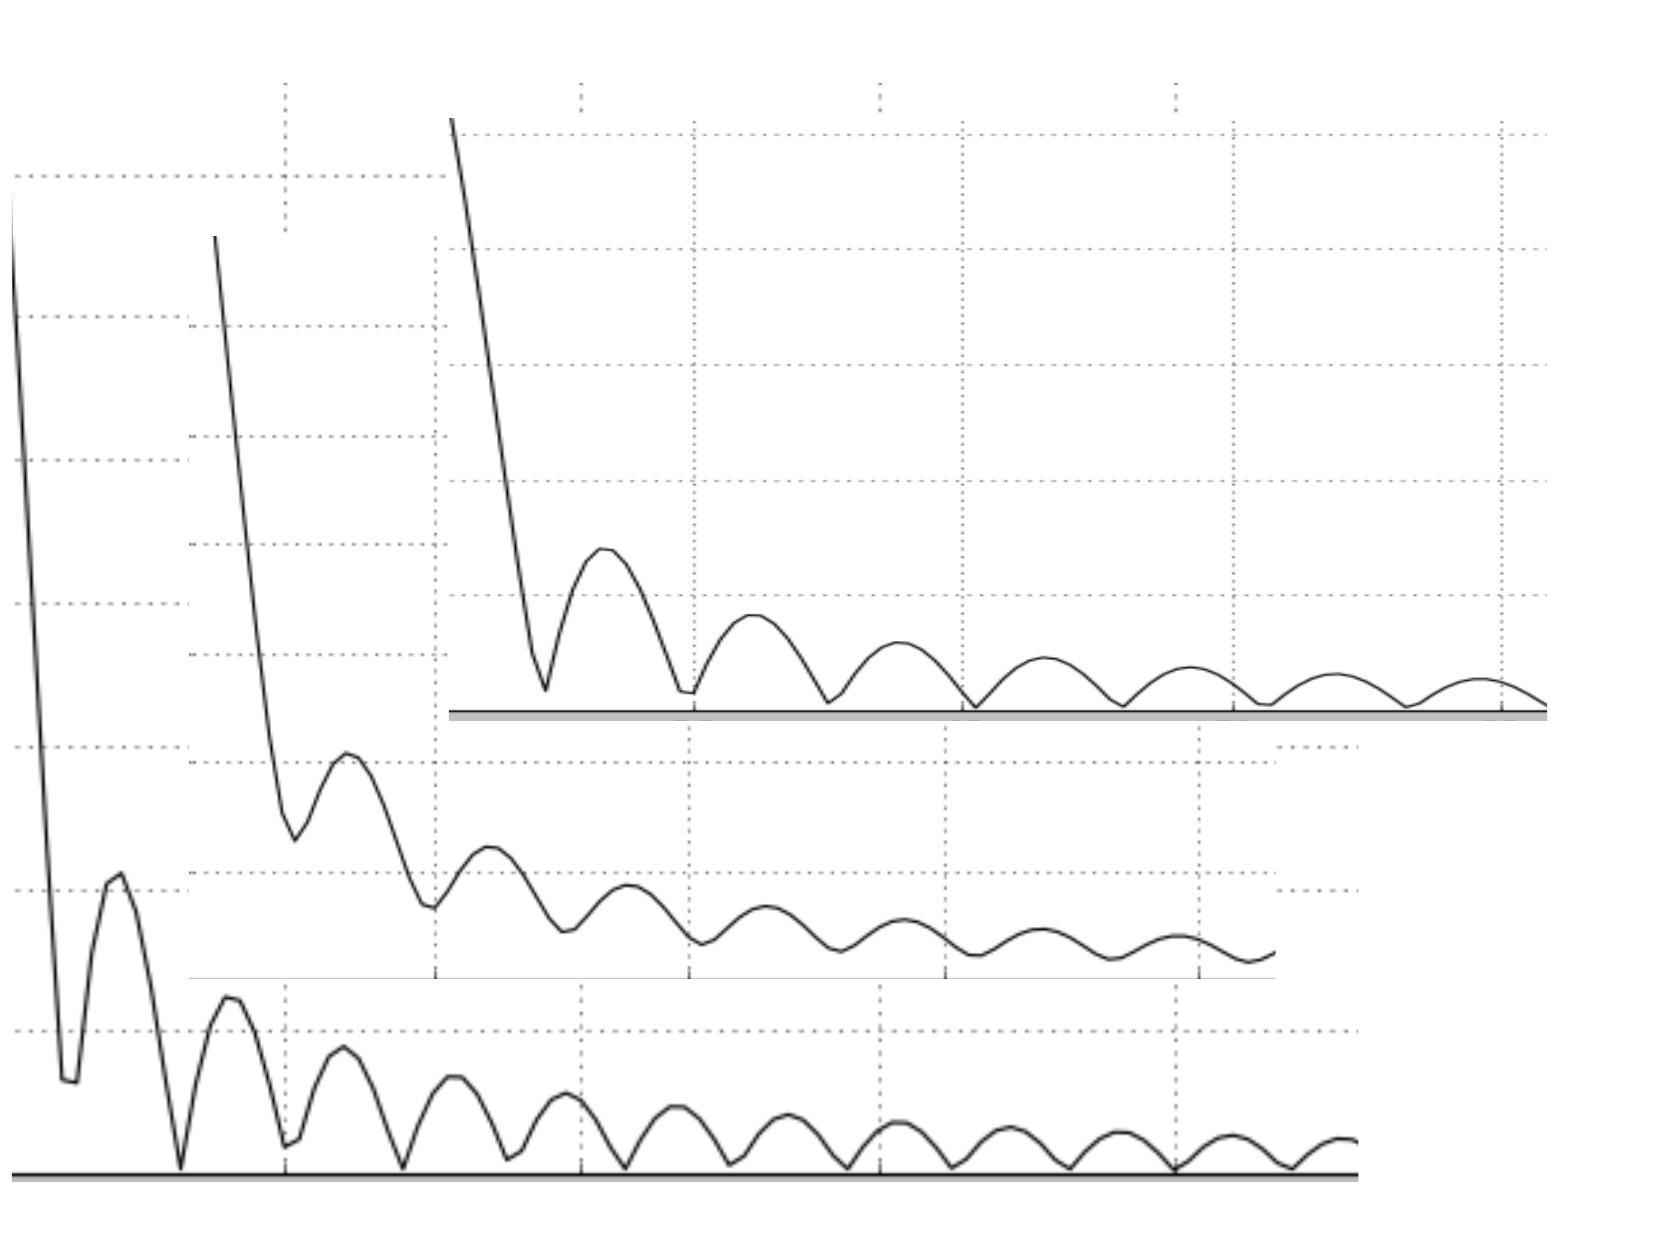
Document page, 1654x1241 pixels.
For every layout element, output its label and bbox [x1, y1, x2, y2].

picture [11, 83, 1548, 1182]
